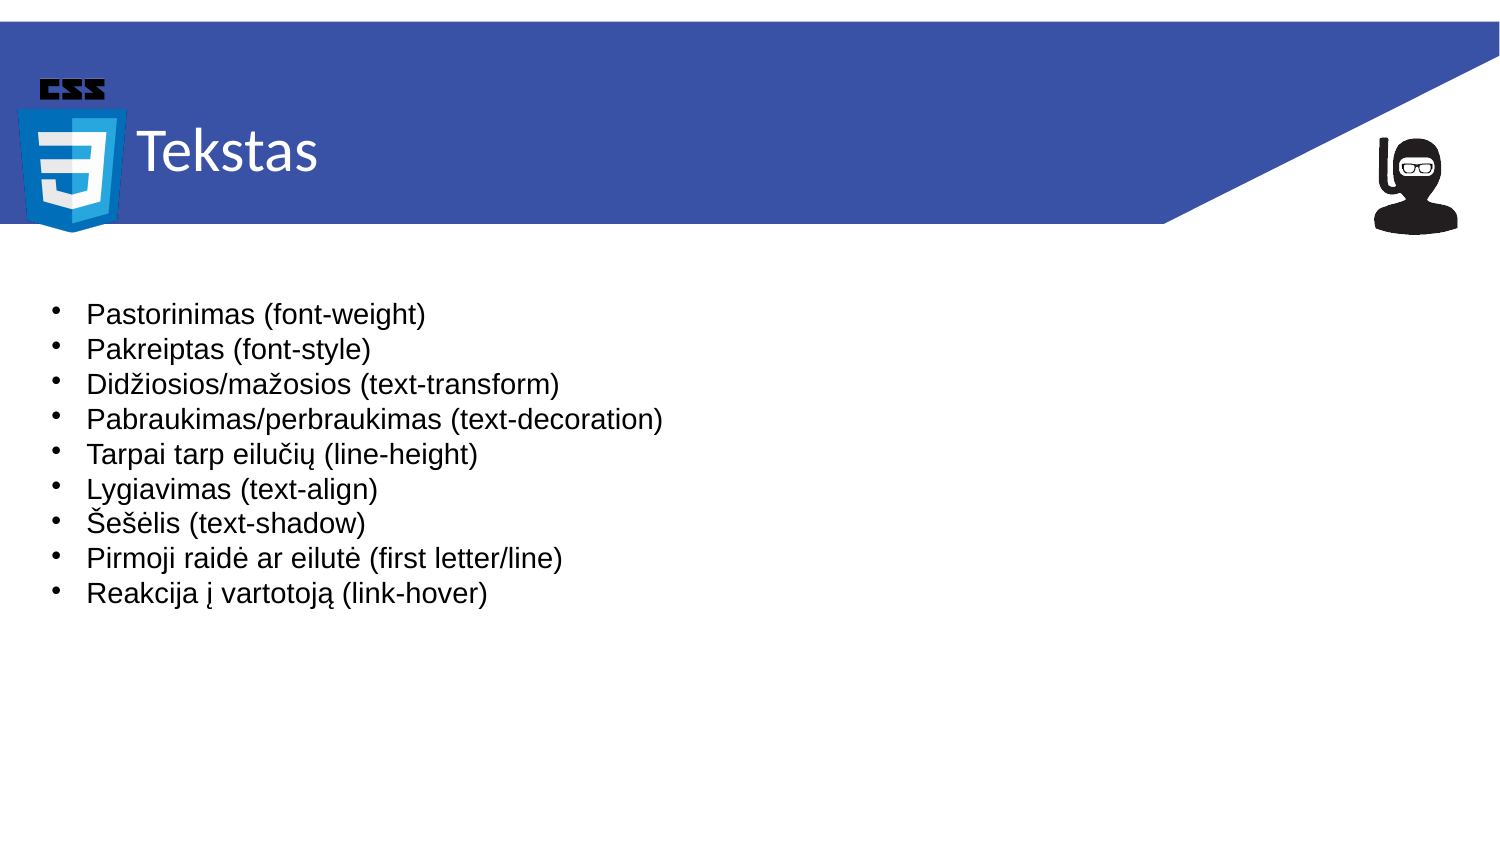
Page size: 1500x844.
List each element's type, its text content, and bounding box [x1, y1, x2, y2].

picture [1326, 199, 1500, 243]
text_box Pastorinimas (font-weight) Pakreiptas (font-style) Didžiosios/mažosios (text-transform) Pabraukimas/perbraukimas (text-decoration) Tarpai tarp eilučių (line-height) Lygiavimas (text-align) Šešėlis (text-shadow) Pirmoji raidė ar eilutė (first letter/line) Reakcija į vartotoją (link-hover) [36, 280, 1389, 821]
picture [17, 78, 127, 233]
text_box Tekstas [127, 105, 1500, 199]
text_box [1096, 199, 1500, 259]
text_box [1403, 56, 1500, 105]
